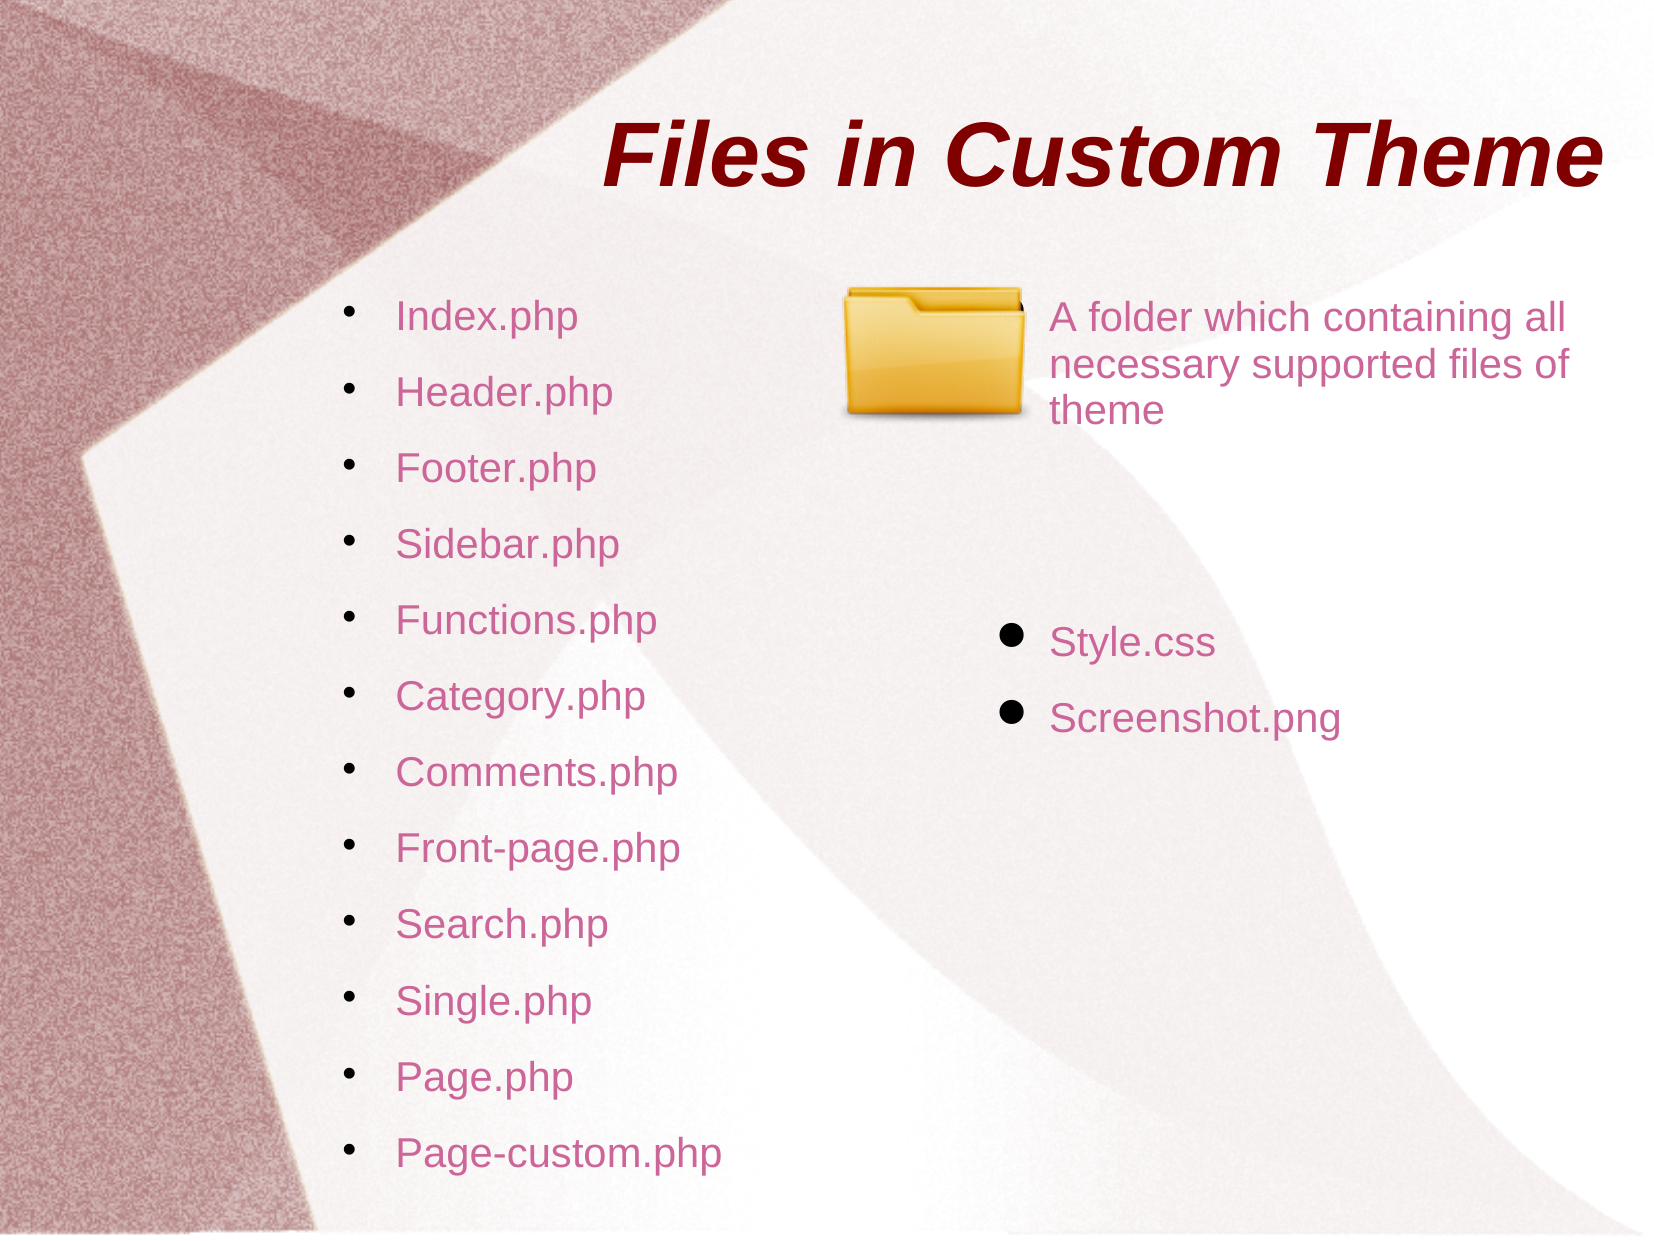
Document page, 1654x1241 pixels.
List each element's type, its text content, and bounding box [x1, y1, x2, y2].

list Index.php Header.php Footer.php Sidebar.php Functions.php Category.php Comments.php Front-page.php Search.php Single.php Page.php Page-custom.php [324, 290, 948, 1177]
title Files in Custom Theme [596, 49, 1607, 257]
text_box A folder which containing all necessary supported files of theme [978, 211, 1601, 511]
picture [0, 0, 1654, 1241]
text_box Style.css Screenshot.png [978, 616, 1601, 915]
